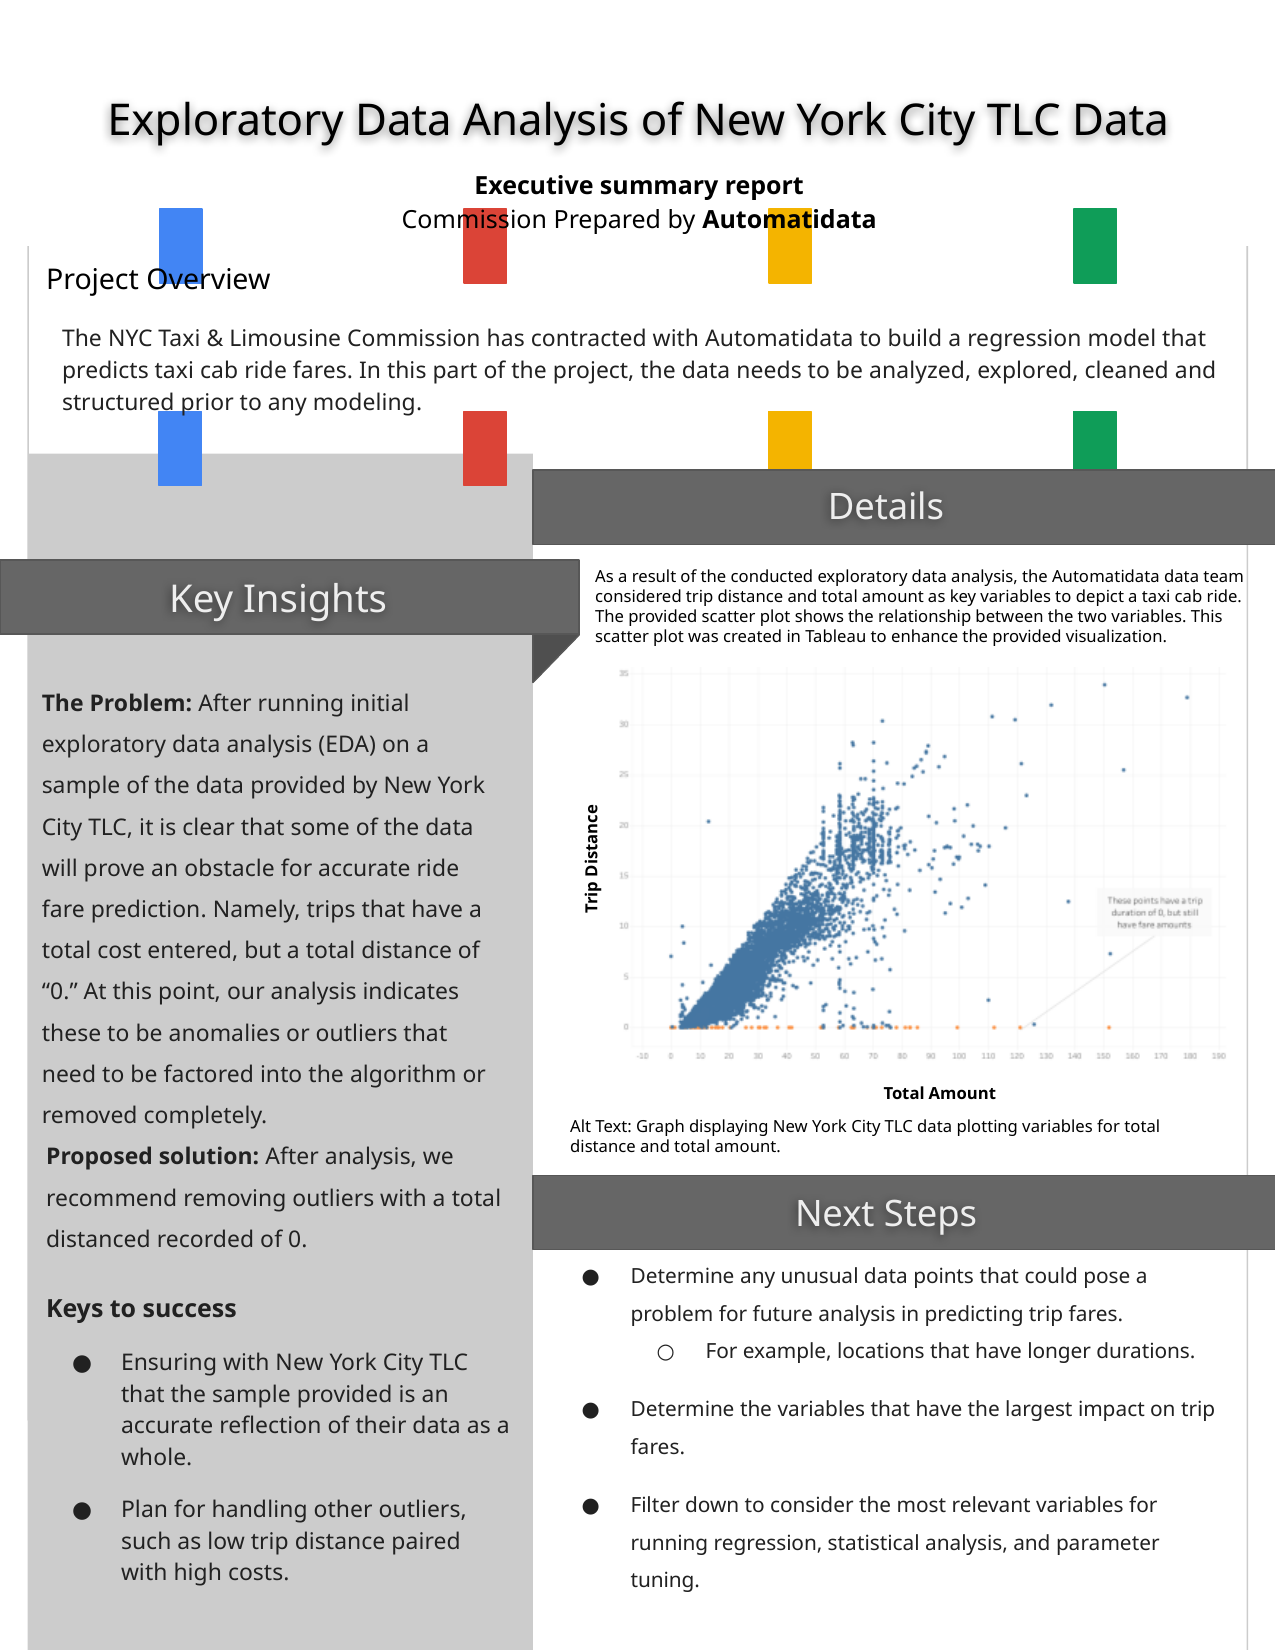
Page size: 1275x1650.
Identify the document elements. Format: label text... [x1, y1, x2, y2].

text_box The Problem: After running initial exploratory data analysis (EDA) on a sample of the data provided by New York City TLC, it is clear that some of the data will prove an obstacle for accurate ride fare prediction. Namely, trips that have a total cost entered, but a total distance of “0.” At this point, our analysis indicates these to be anomalies or outliers that need to be factored into the algorithm or removed completely. [26, 660, 522, 1201]
text_box Project Overview [30, 251, 333, 299]
text_box Determine any unusual data points that could pose a problem for future analysis in predicting trip fares. For example, locations that have longer durations. Determine the variables that have the largest impact on trip fares. Filter down to consider the most relevant variables for running regression, statistical analysis, and parameter tuning. [540, 1235, 1247, 1602]
text_box As a result of the conducted exploratory data analysis, the Automatidata data team considered trip distance and total amount as key variables to depict a taxi cab ride. The provided scatter plot shows the relationship between the two variables. This scatter plot was created in Tableau to enhance the provided visualization. [580, 550, 1270, 661]
subtitle Executive summary report Commission Prepared by Automatidata [333, 430, 946, 1138]
text_box Proposed solution: After analysis, we recommend removing outliers with a total distanced recorded of 0. [30, 1113, 526, 1285]
text_box Trip Distance [565, 784, 616, 935]
picture [616, 667, 1229, 1068]
subtitle Executive summary report Commission Prepared by Automatidata [333, 150, 946, 304]
text_box Alt Text: Graph displaying New York City TLC data plotting variables for total distance and total amount. [555, 1100, 1245, 1171]
text_box Keys to success Ensuring with New York City TLC that the sample provided is an accurate reflection of their data as a whole. Plan for handling other outliers, such as low trip distance paired with high costs. [30, 1285, 526, 1601]
title Exploratory Data Analysis of New York City TLC Data [30, 76, 1247, 204]
text_box The NYC Taxi & Limousine Commission has contracted with Automatidata to build a regression model that predicts taxi cab ride fares. In this part of the project, the data needs to be analyzed, explored, cleaned and structured prior to any modeling. [47, 304, 1247, 430]
text_box Total Amount [858, 1072, 1022, 1113]
